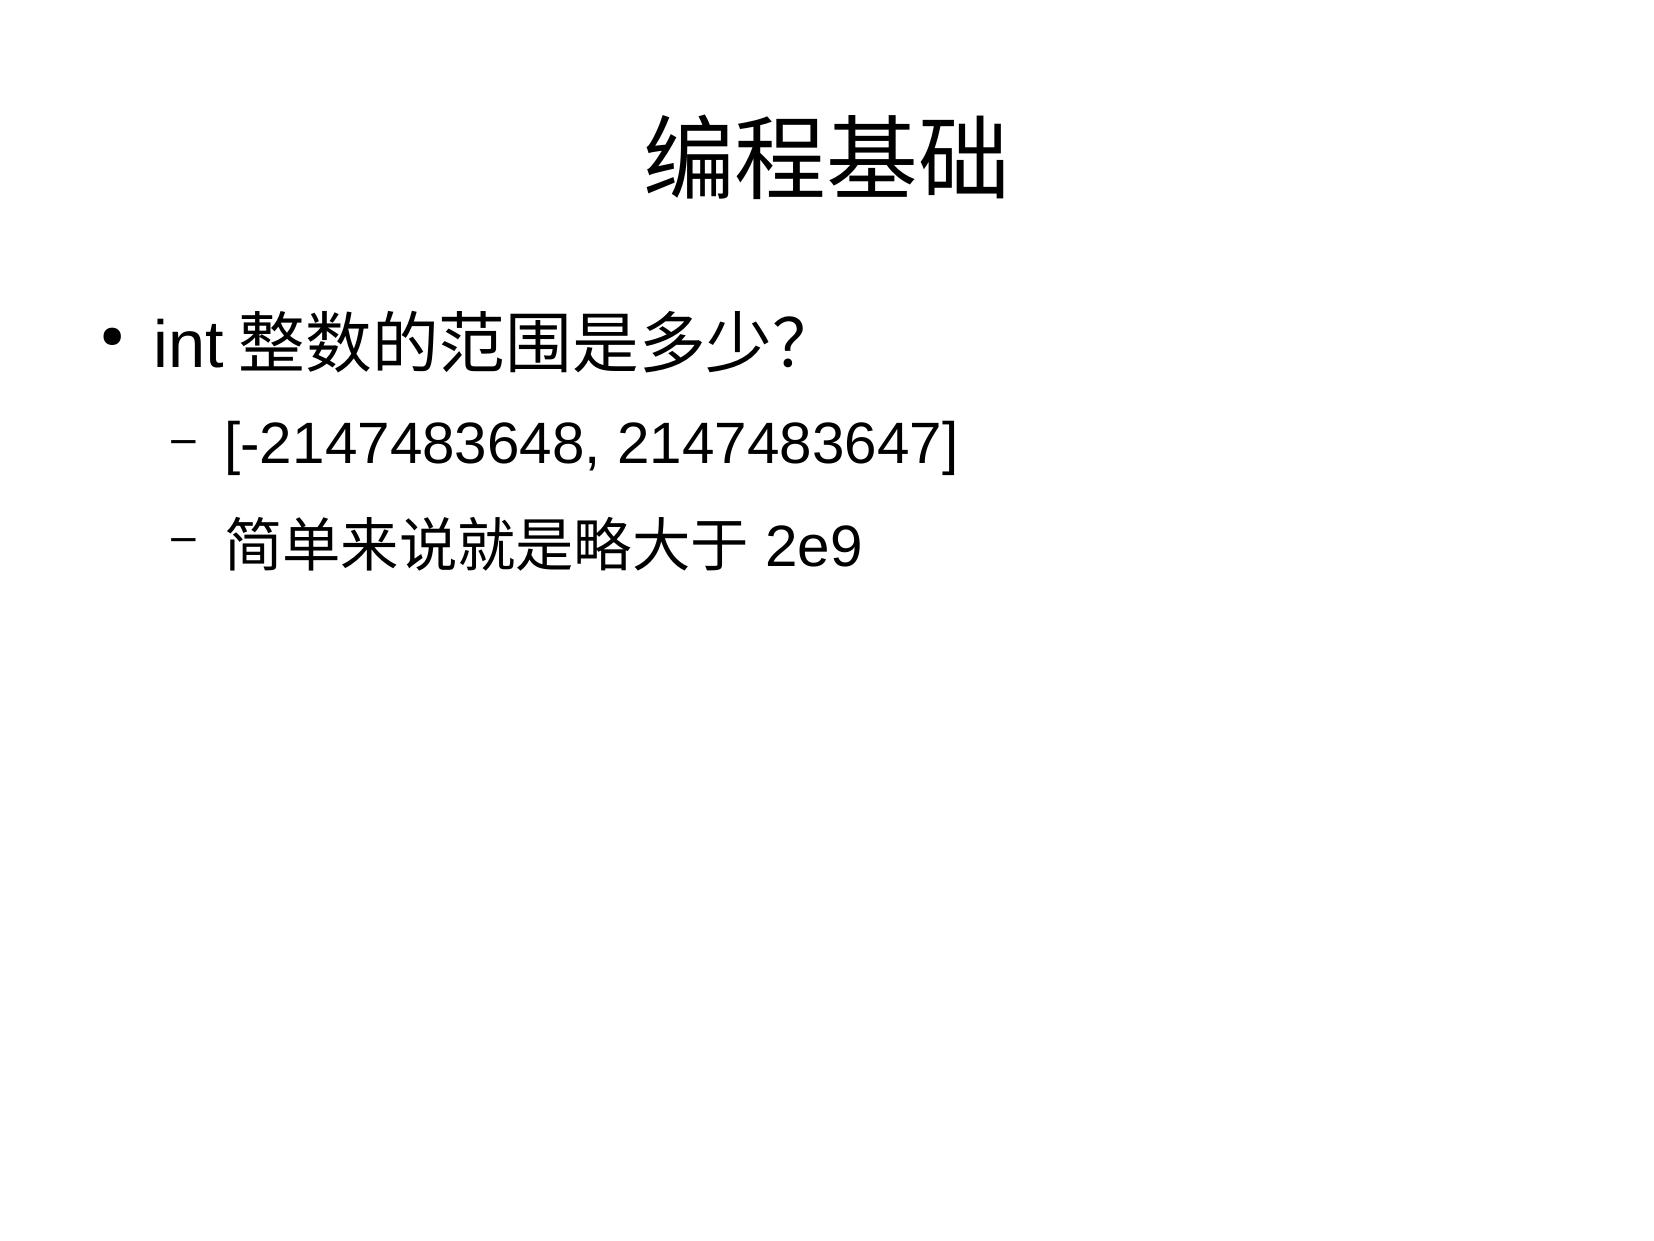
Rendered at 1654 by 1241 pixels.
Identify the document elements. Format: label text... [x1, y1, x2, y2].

list int整数的范围是多少？ [-2147483648, 2147483647] 简单来说就是略大于2e9 [82, 290, 1571, 1010]
title 编程基础 [82, 49, 1571, 257]
